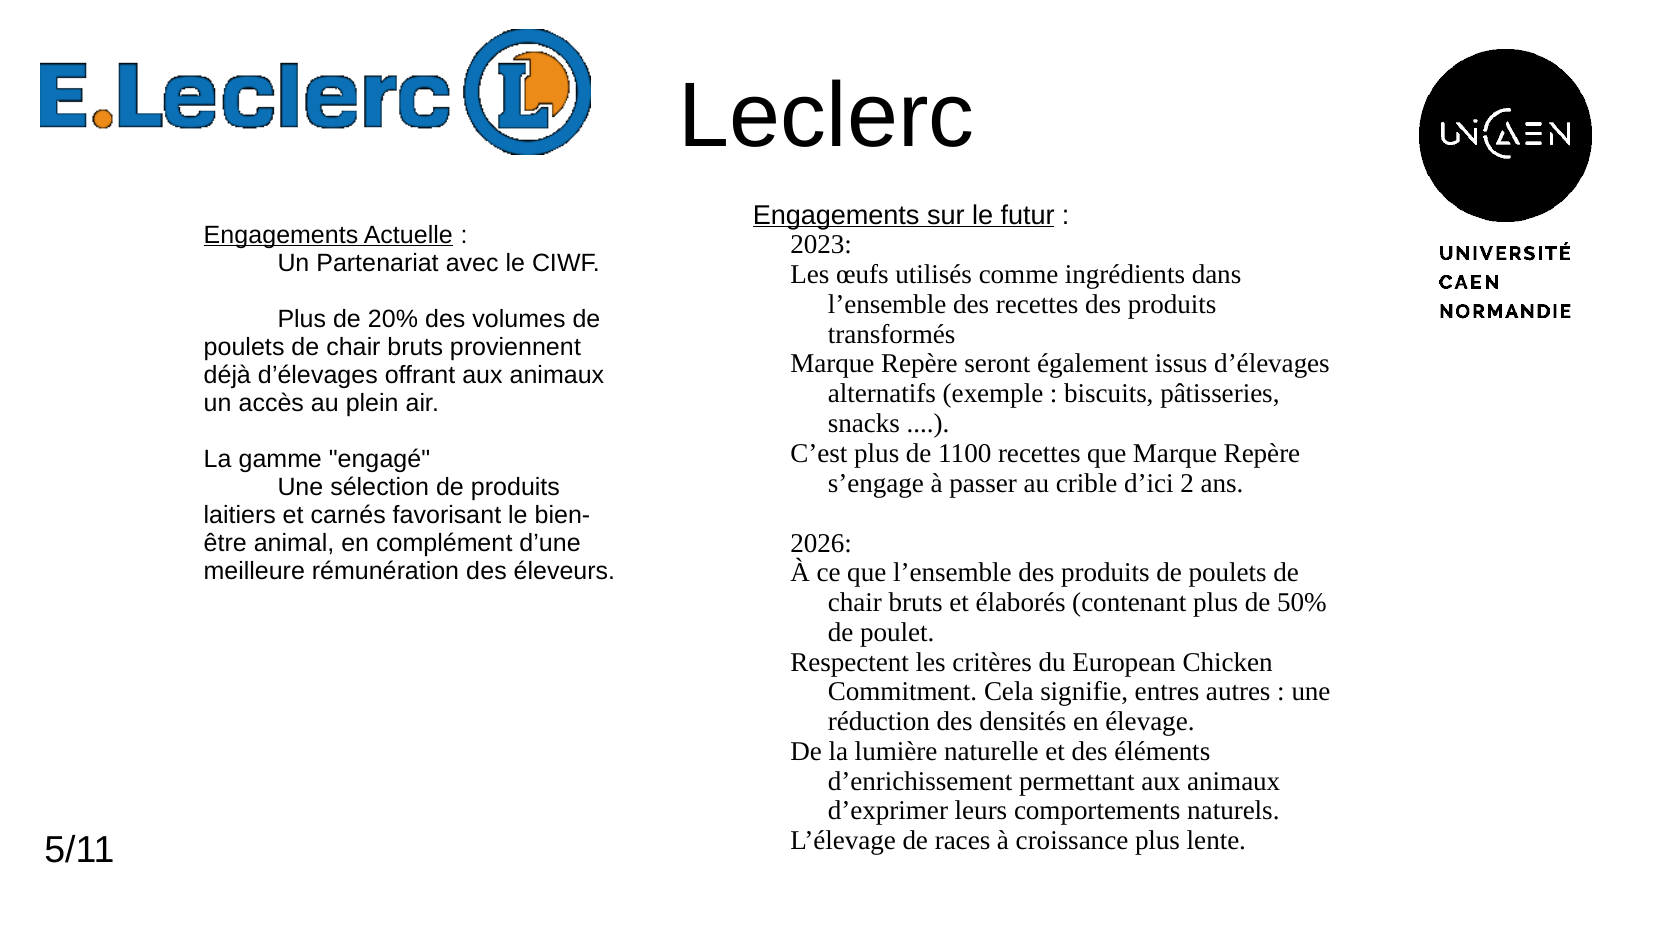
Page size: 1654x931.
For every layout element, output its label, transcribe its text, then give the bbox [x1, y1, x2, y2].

text_box Engagements sur le futur : 2023: Les œufs utilisés comme ingrédients dans l’ensemble des recettes des produits transformés Marque Repère seront également issus d’élevages alternatifs (exemple : biscuits, pâtisseries, snacks ....). C’est plus de 1100 recettes que Marque Repère s’engage à passer au crible d’ici 2 ans. 2026: À ce que l’ensemble des produits de poulets de chair bruts et élaborés (contenant plus de 50% de poulet. Respectent les critères du European Chicken Commitment. Cela signifie, entres autres : une réduction des densités en élevage. De la lumière naturelle et des éléments d’enrichissement permettant aux animaux d’exprimer leurs comportements naturels. L’élevage de races à croissance plus lente. [738, 192, 1359, 894]
picture [40, 29, 591, 155]
title Leclerc [82, 37, 1571, 193]
text_box Engagements Actuelle : Un Partenariat avec le CIWF. Plus de 20% des volumes de poulets de chair bruts proviennent déjà d’élevages offrant aux animaux un accès au plein air. La gamme "engagé" Une sélection de produits laitiers et carnés favorisant le bien-être animal, en complément d’une meilleure rémunération des éleveurs. [188, 213, 632, 621]
text_box <numéro>/11 [29, 820, 178, 920]
picture [1417, 43, 1594, 325]
